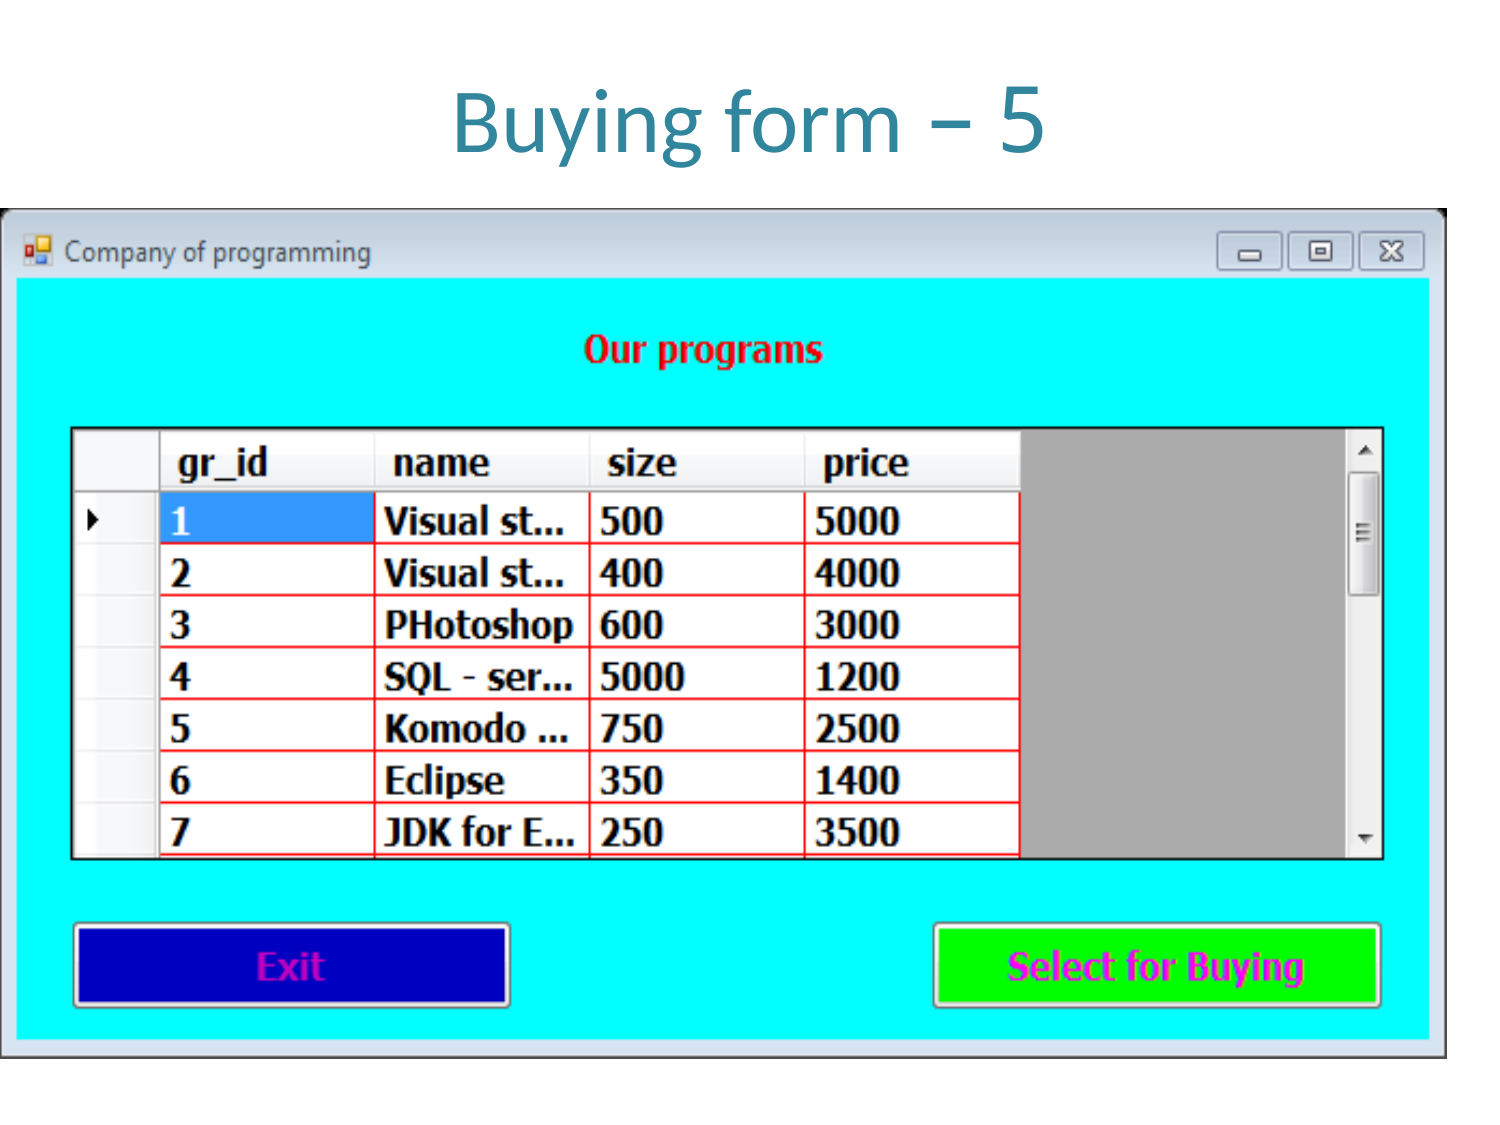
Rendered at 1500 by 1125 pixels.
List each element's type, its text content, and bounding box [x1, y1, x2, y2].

title 5 – Buying form [112, 0, 1388, 208]
picture [0, 208, 1447, 1059]
